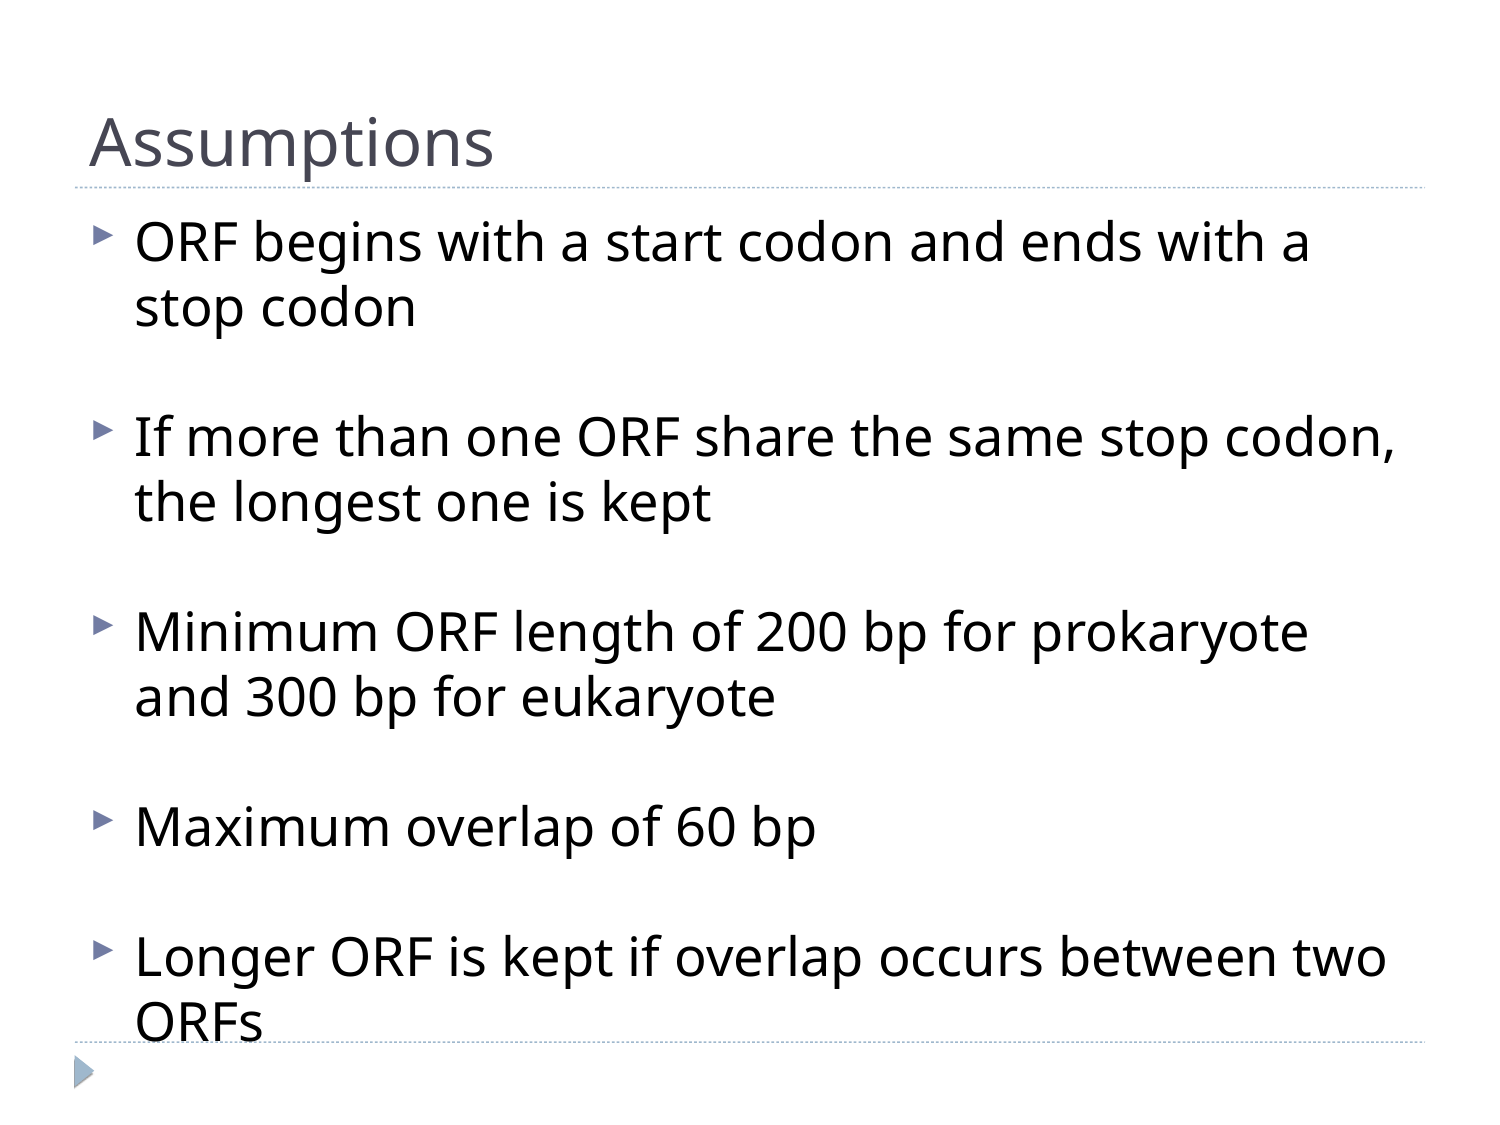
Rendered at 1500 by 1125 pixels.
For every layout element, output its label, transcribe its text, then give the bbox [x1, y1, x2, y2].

text_box Assumptions [75, 24, 1425, 188]
text_box ORF begins with a start codon and ends with a stop codon If more than one ORF share the same stop codon, the longest one is kept Minimum ORF length of 200 bp for prokaryote and 300 bp for eukaryote Maximum overlap of 60 bp Longer ORF is kept if overlap occurs between two ORFs [75, 200, 1425, 1010]
